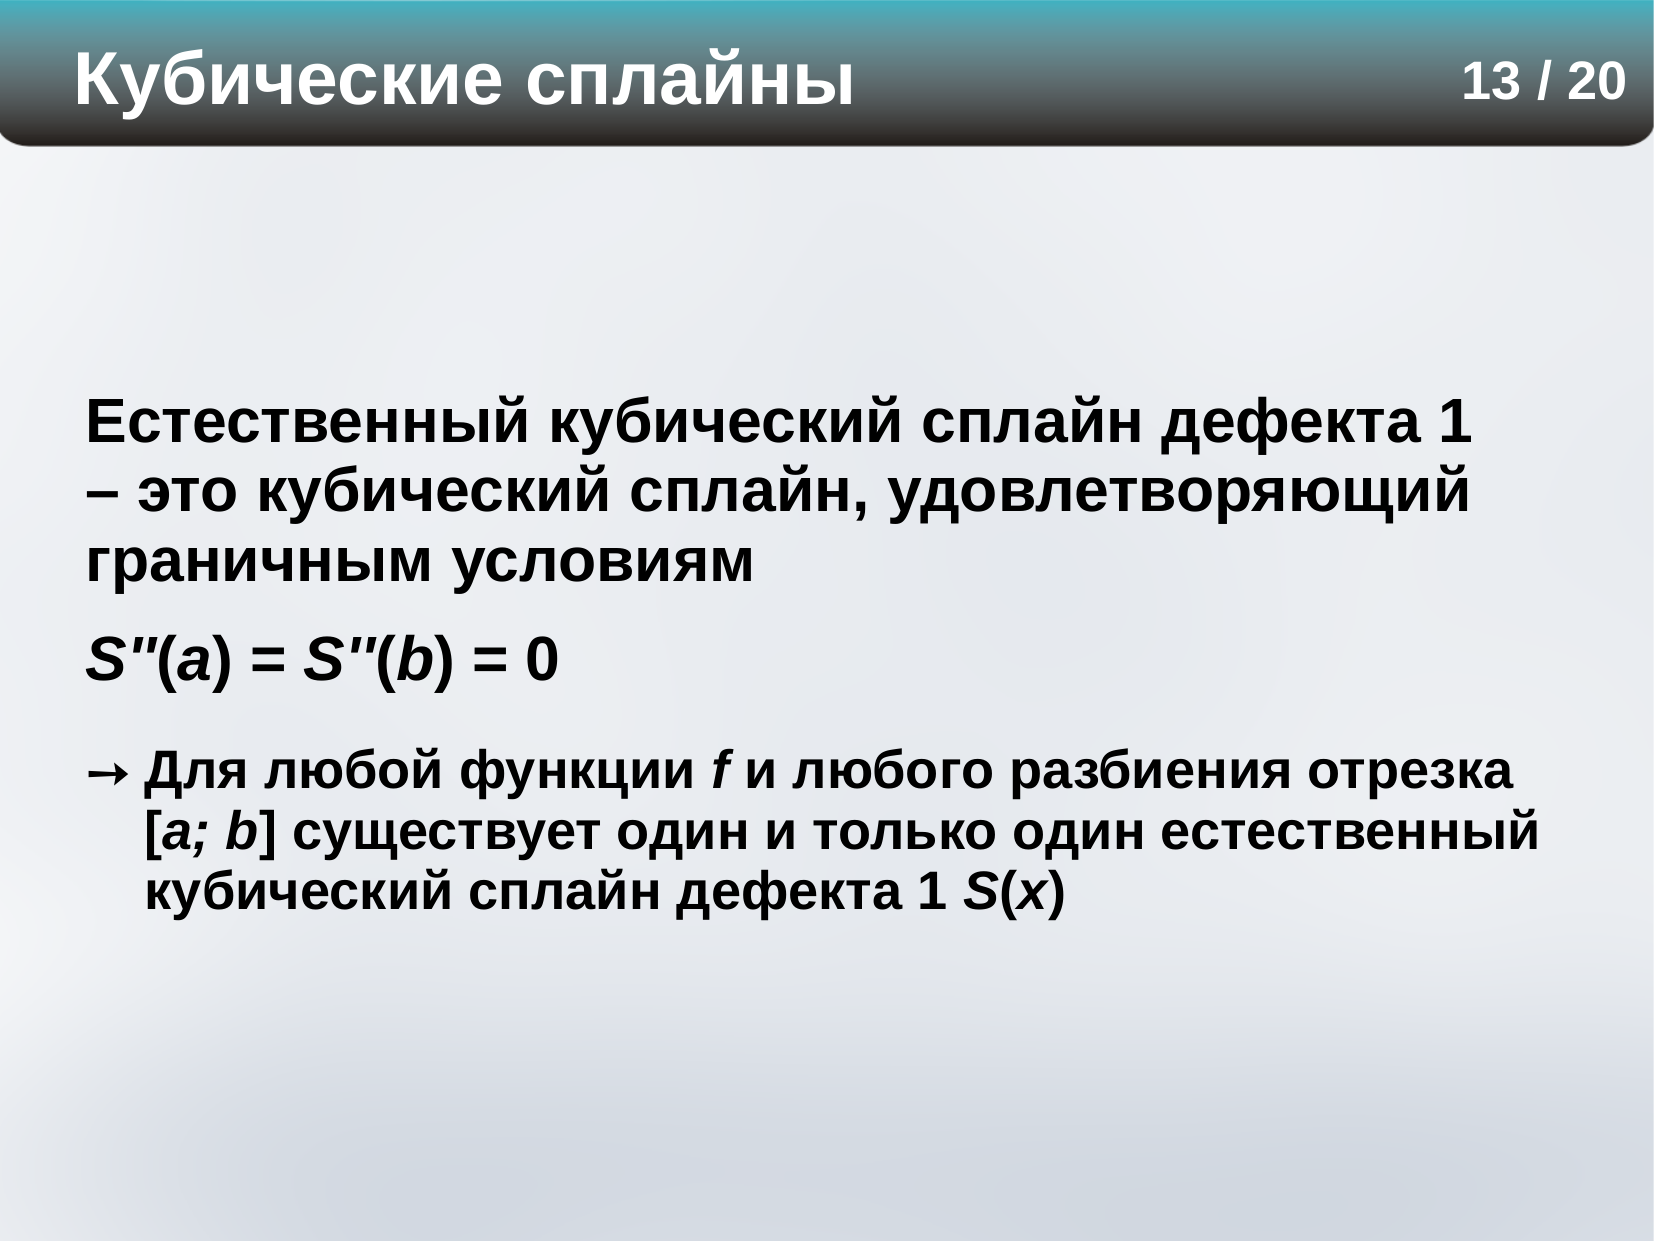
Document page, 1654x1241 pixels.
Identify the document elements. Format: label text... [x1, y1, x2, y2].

text_box Кубические сплайны [59, 29, 1359, 129]
picture [0, 0, 1654, 1241]
text_box Для любой функции f и любого разбиения отрезка [a; b] существует один и только один естественный кубический сплайн дефекта 1 S(x) [70, 732, 1577, 939]
text_box <number> / 20 [1446, 42, 1654, 179]
text_box Естественный кубический сплайн дефекта 1 – это кубический сплайн, удовлетворяющий граничным условиям S''(a) = S''(b) = 0 [70, 378, 1506, 702]
